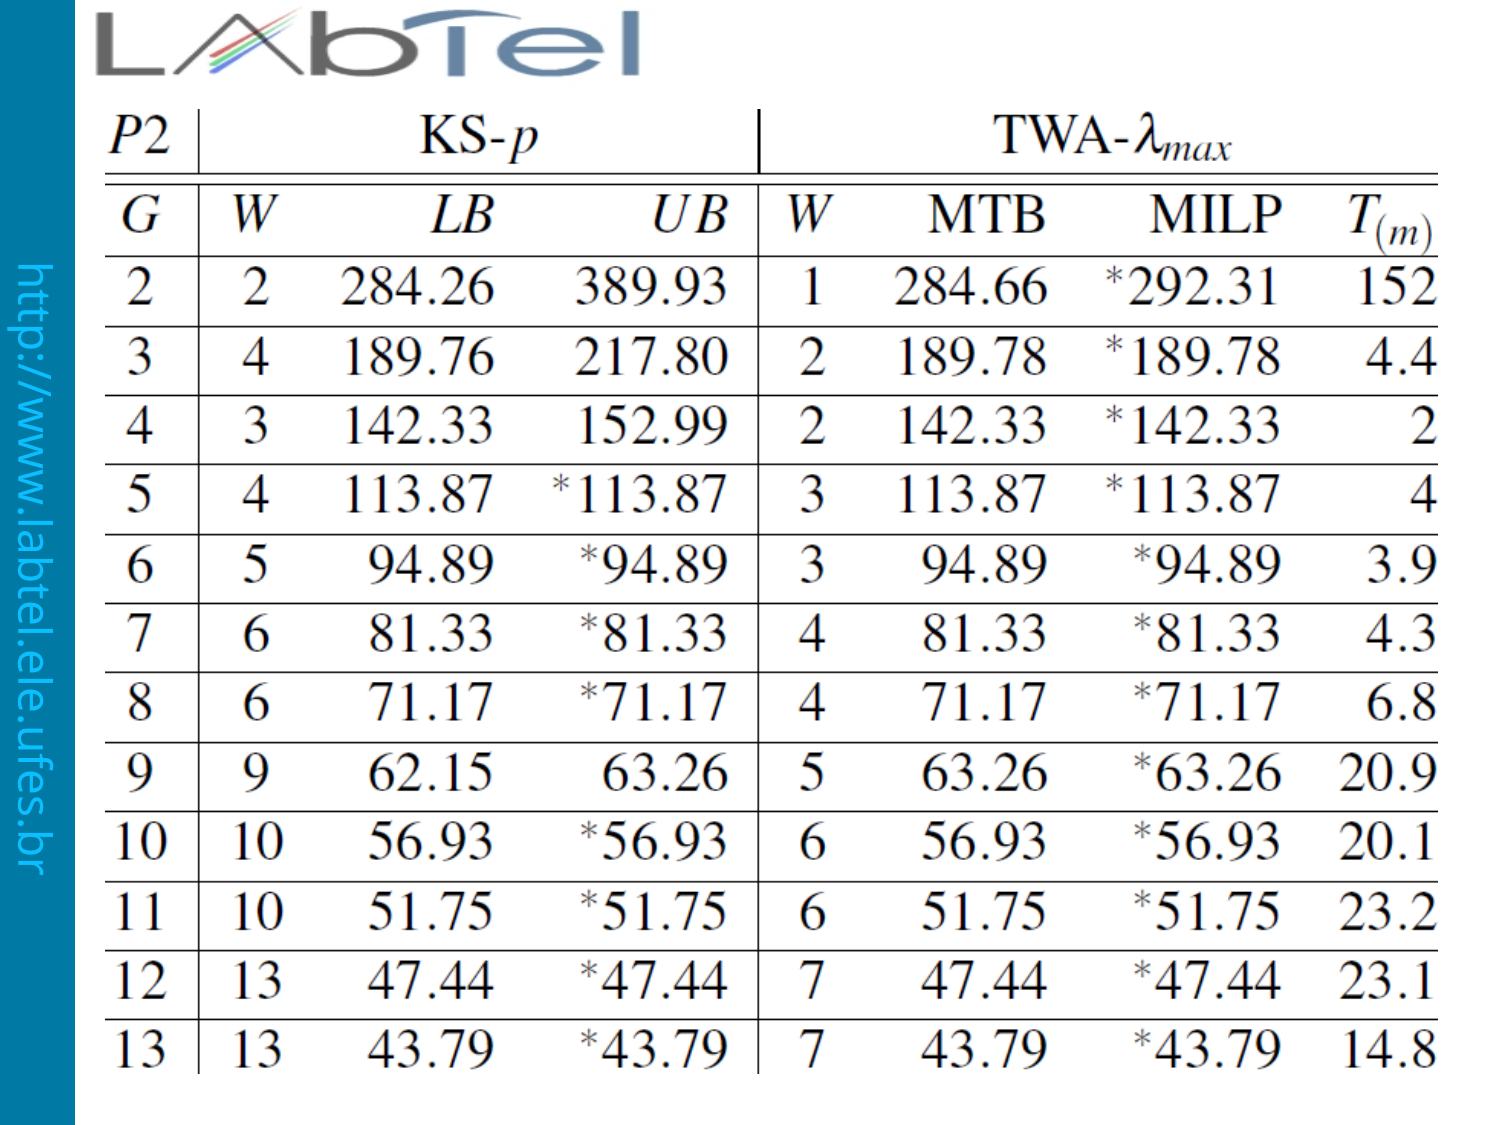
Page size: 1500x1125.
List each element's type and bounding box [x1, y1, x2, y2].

picture [76, 0, 675, 88]
picture [105, 109, 1438, 1074]
